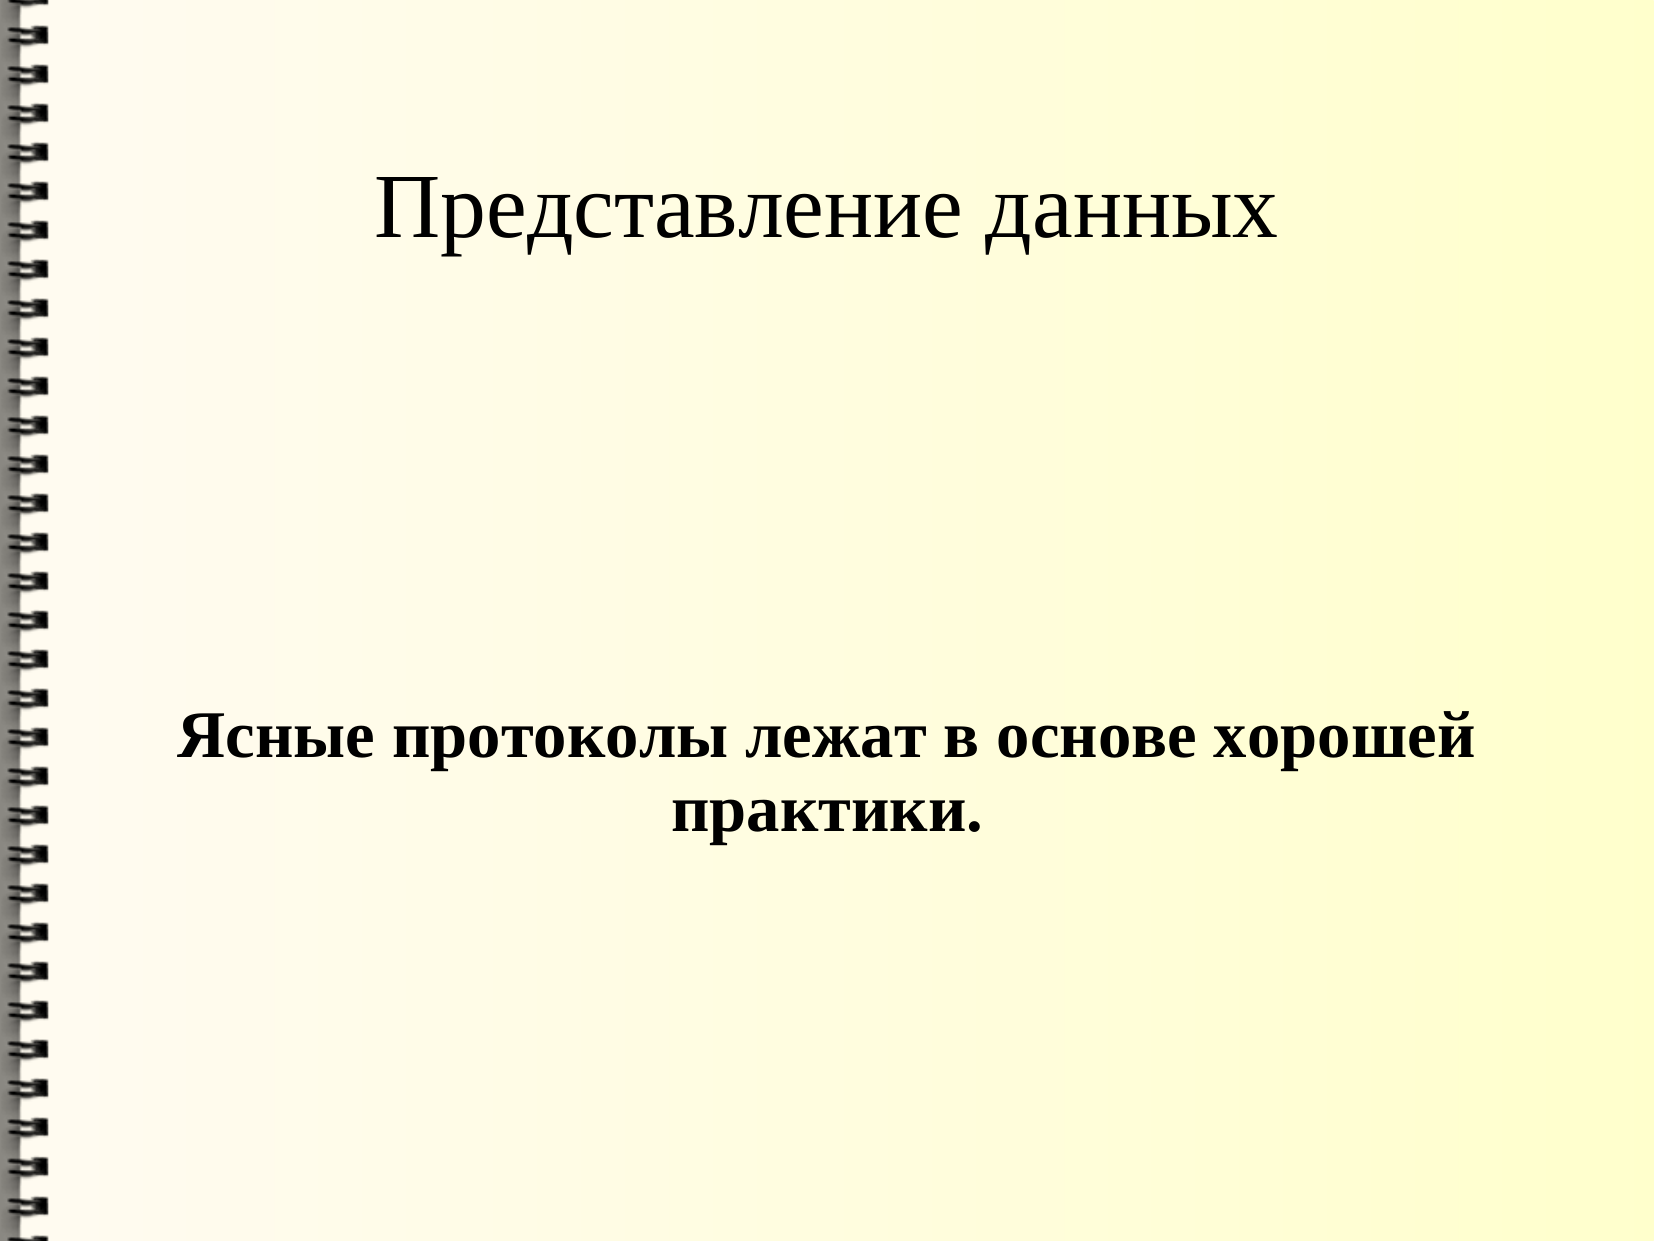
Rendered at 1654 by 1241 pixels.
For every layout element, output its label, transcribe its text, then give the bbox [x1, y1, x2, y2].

picture [0, 0, 1654, 1241]
title Представление данных [121, 102, 1534, 311]
subtitle Ясные протоколы лежат в основе хорошей практики. [121, 344, 1534, 1200]
